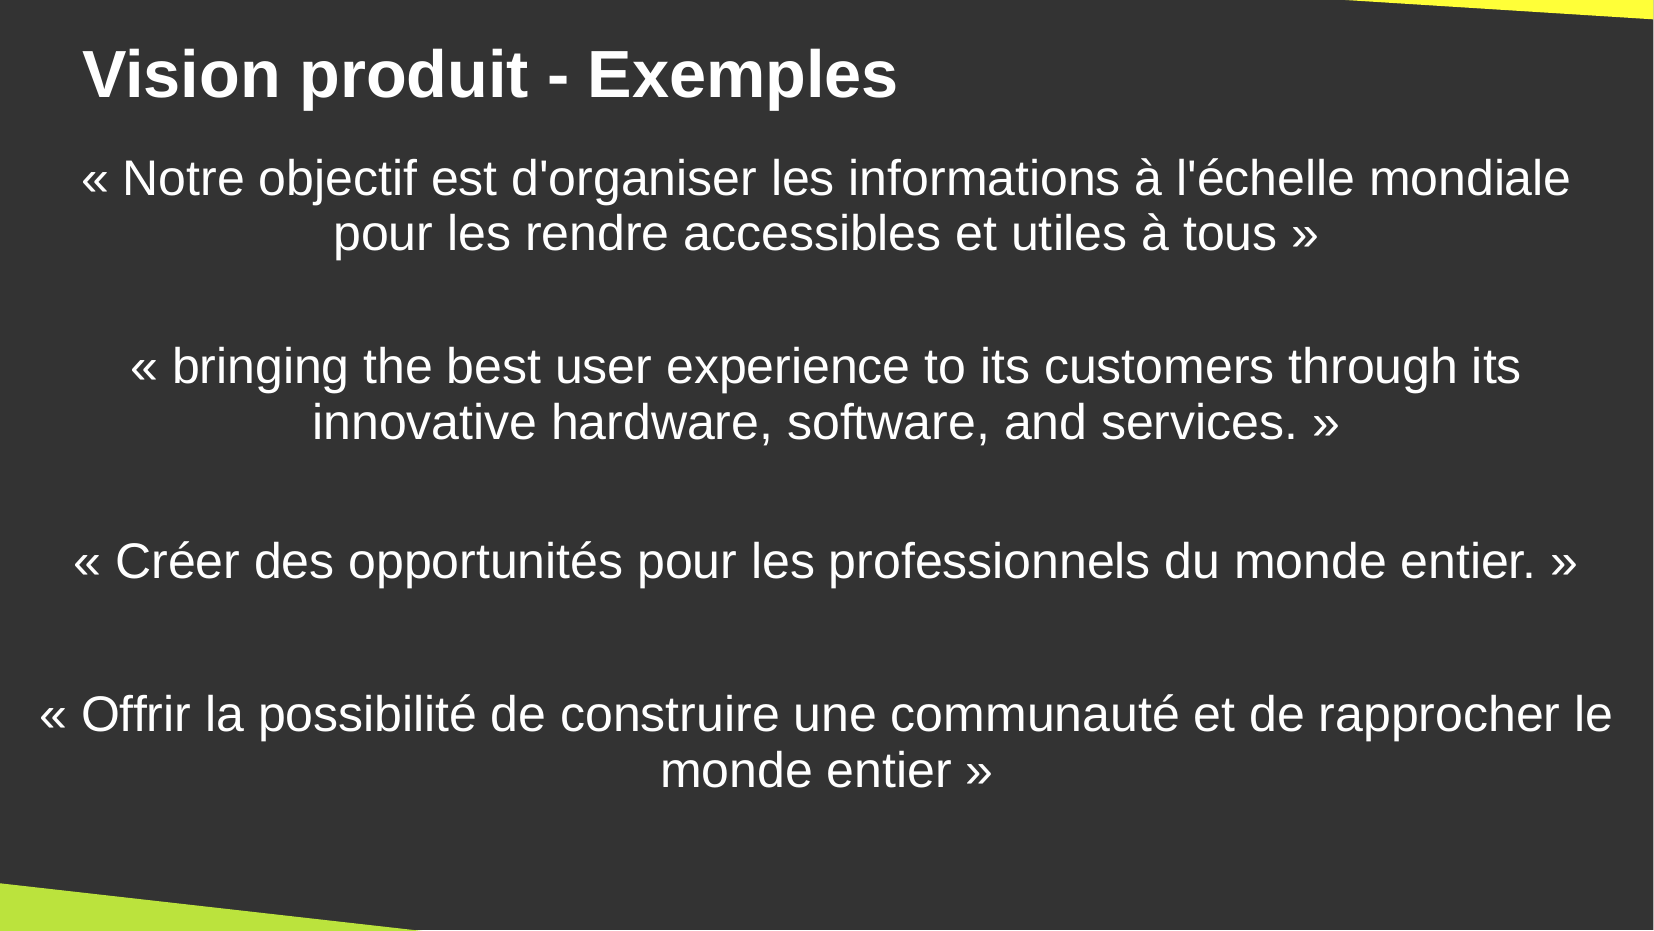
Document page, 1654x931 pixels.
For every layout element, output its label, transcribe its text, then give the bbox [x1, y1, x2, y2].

title Vision produit - Exemples [82, 37, 1571, 122]
text_box « Créer des opportunités pour les professionnels du monde entier. » [15, 525, 1639, 603]
text_box « bringing the best user experience to its customers through its innovative hardware, software, and services. » [15, 330, 1639, 458]
text_box [1345, 0, 1654, 20]
text_box « Notre objectif est d'organiser les informations à l'échelle mondiale pour les rendre accessibles et utiles à tous » [15, 142, 1639, 269]
text_box « Offrir la possibilité de construire une communauté et de rapprocher le monde entier » [15, 678, 1639, 806]
text_box [0, 883, 423, 931]
